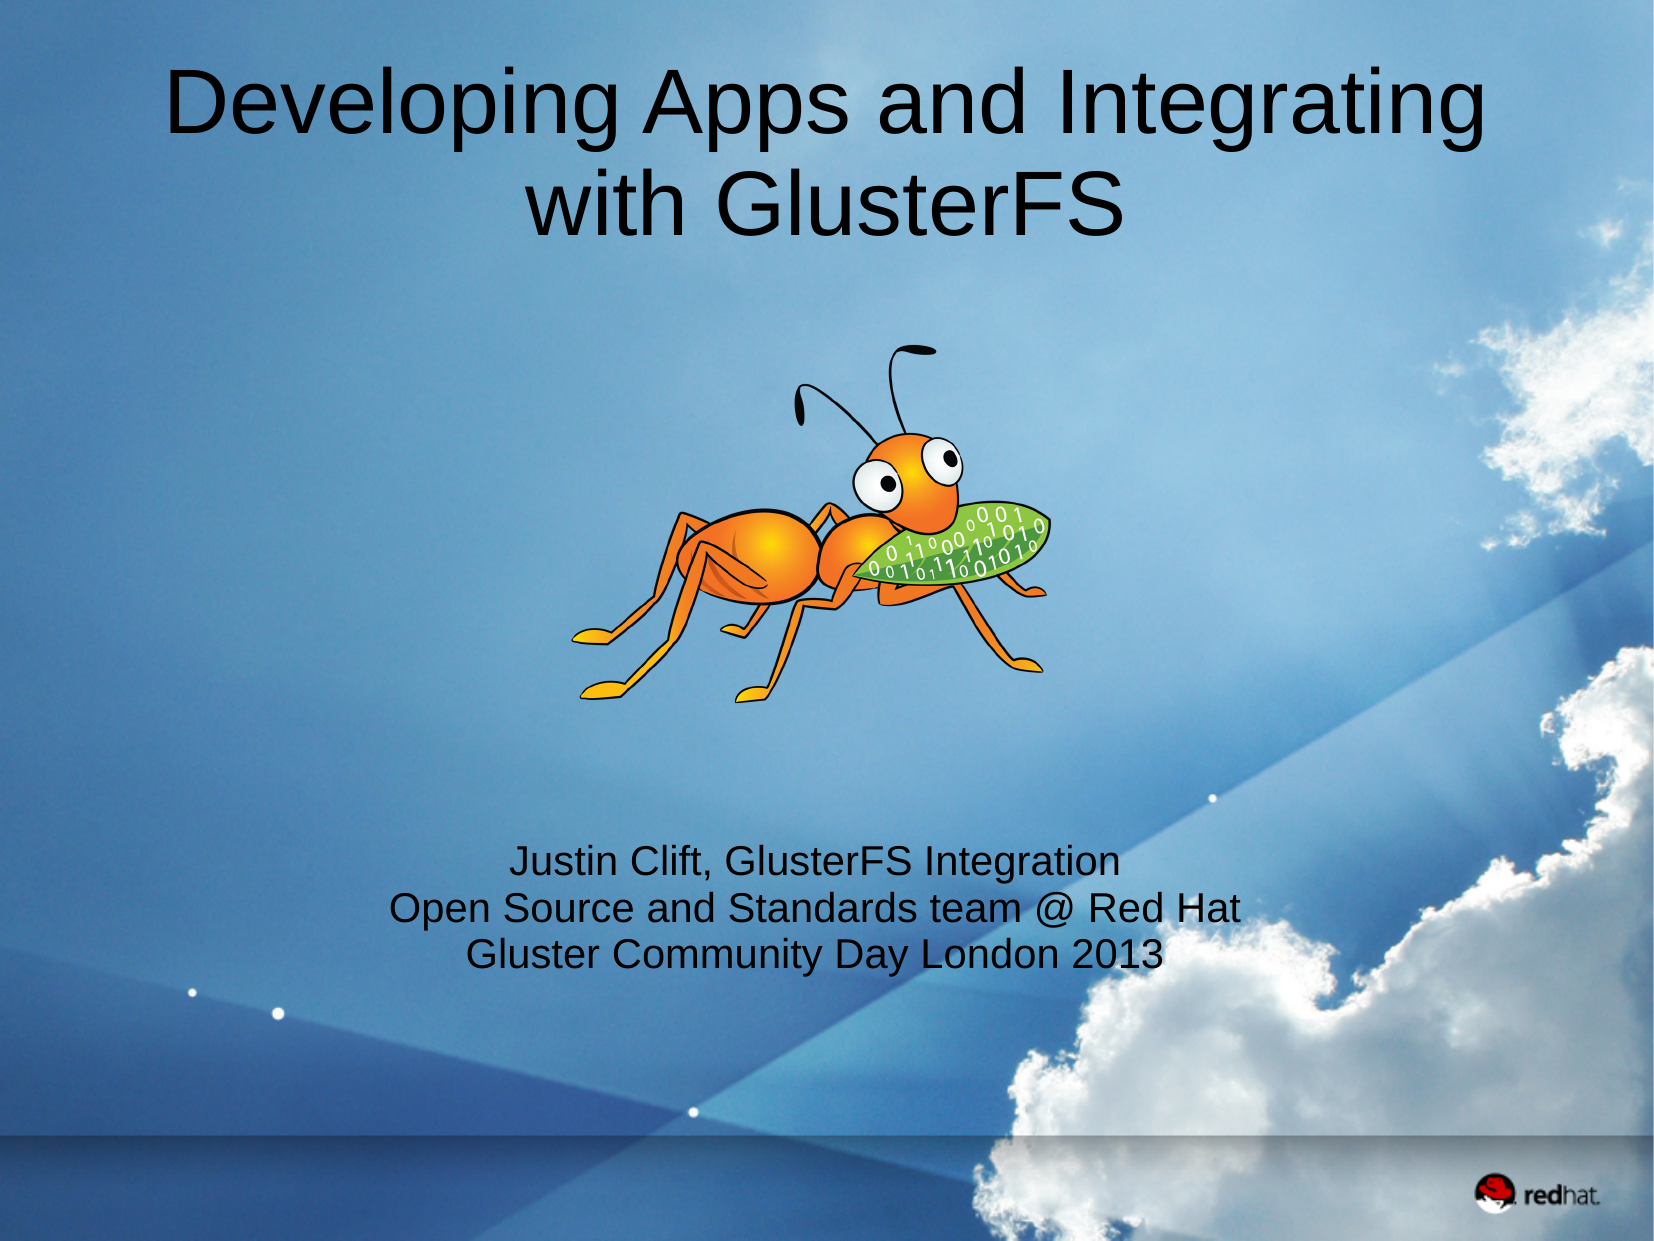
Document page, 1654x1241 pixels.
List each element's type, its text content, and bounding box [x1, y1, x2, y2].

picture [0, 0, 1654, 1241]
title Developing Apps and Integrating with GlusterFS [82, 49, 1571, 257]
subtitle [82, 290, 1571, 1010]
